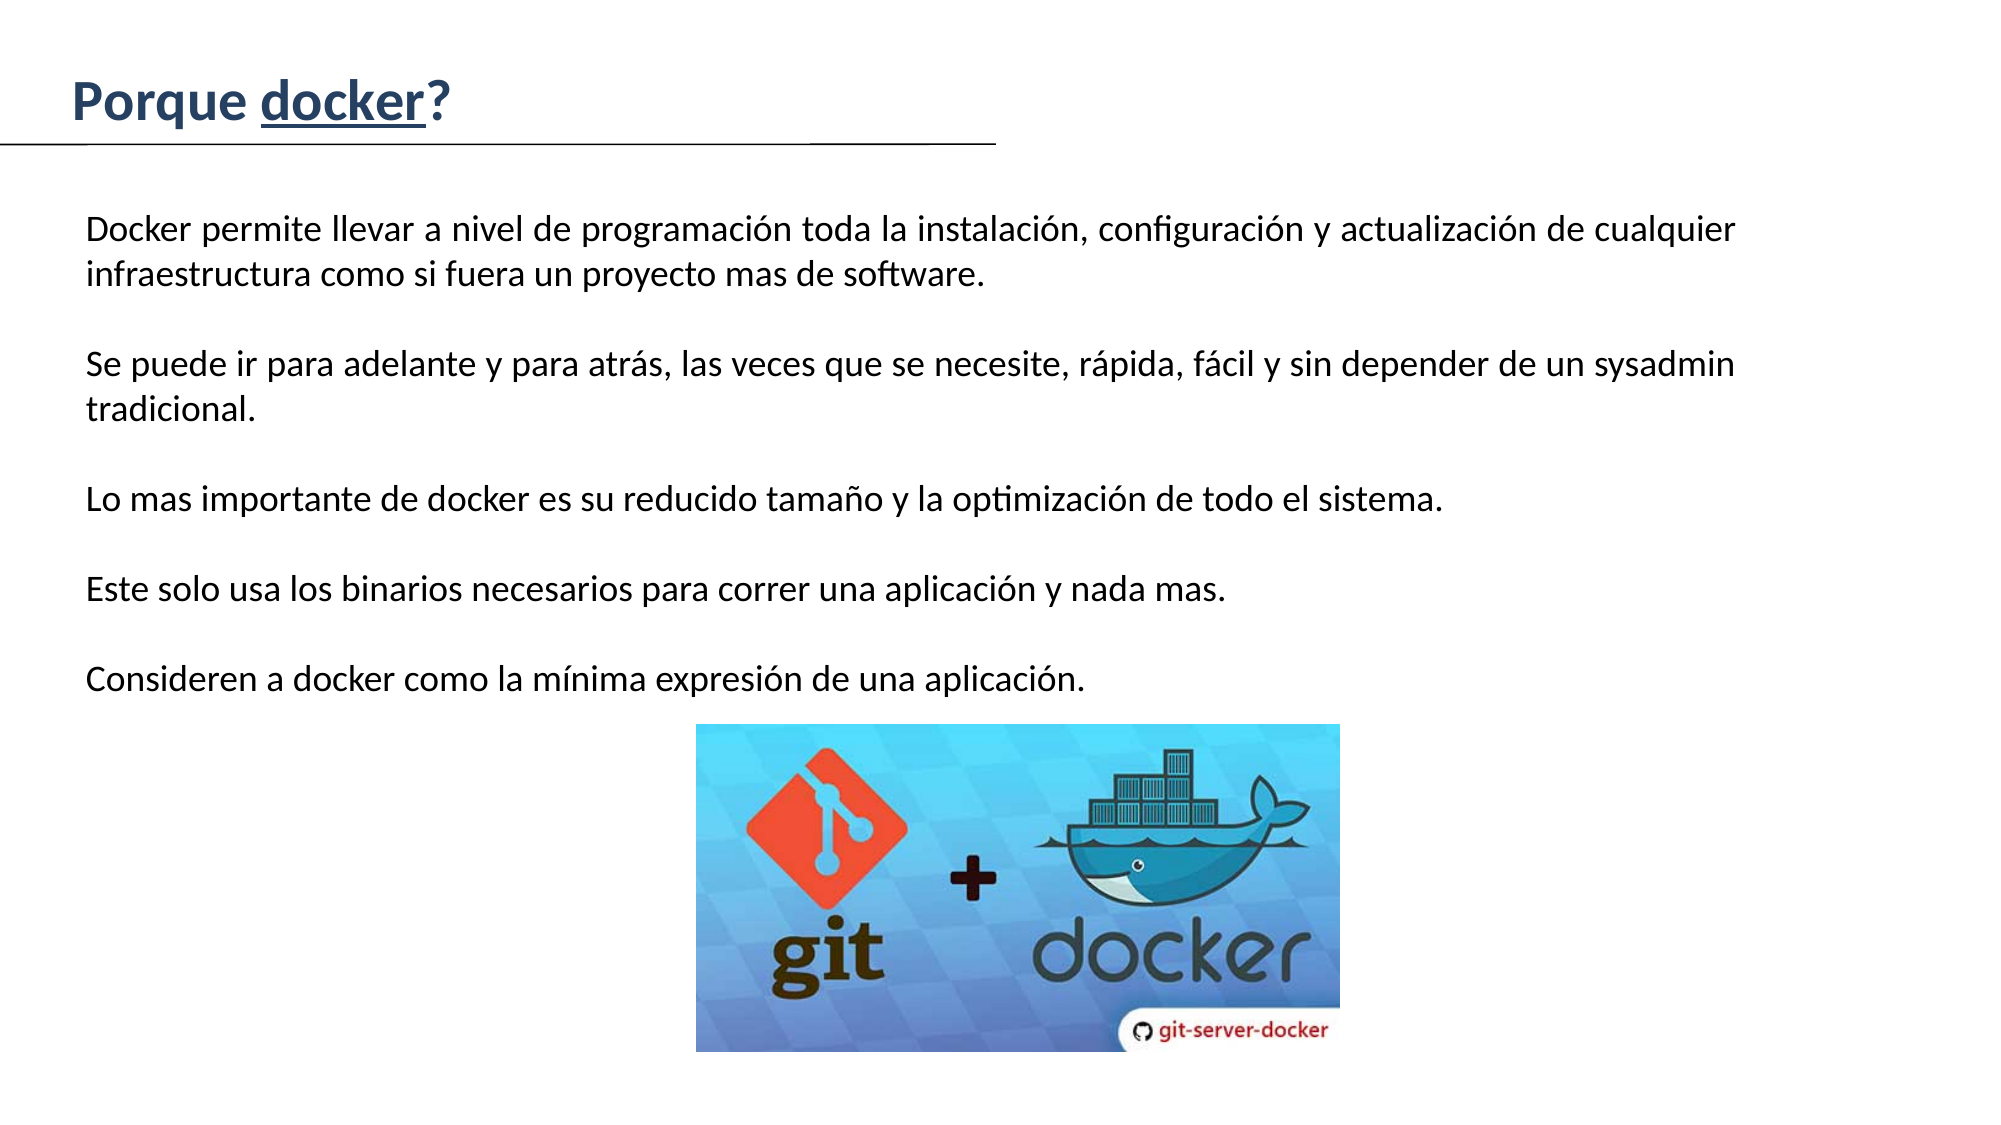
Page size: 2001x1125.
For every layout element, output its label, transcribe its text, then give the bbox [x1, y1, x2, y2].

text_box Porque docker? [58, 54, 1064, 141]
text_box Docker permite llevar a nivel de programación toda la instalación, configuración y actualización de cualquier infraestructura como si fuera un proyecto mas de software. Se puede ir para adelante y para atrás, las veces que se necesite, rápida, fácil y sin depender de un sysadmin tradicional. Lo mas importante de docker es su reducido tamaño y la optimización de todo el sistema. Este solo usa los binarios necesarios para correr una aplicación y nada mas. Consideren a docker como la mínima expresión de una aplicación. [71, 196, 1902, 706]
picture [696, 724, 1340, 1052]
